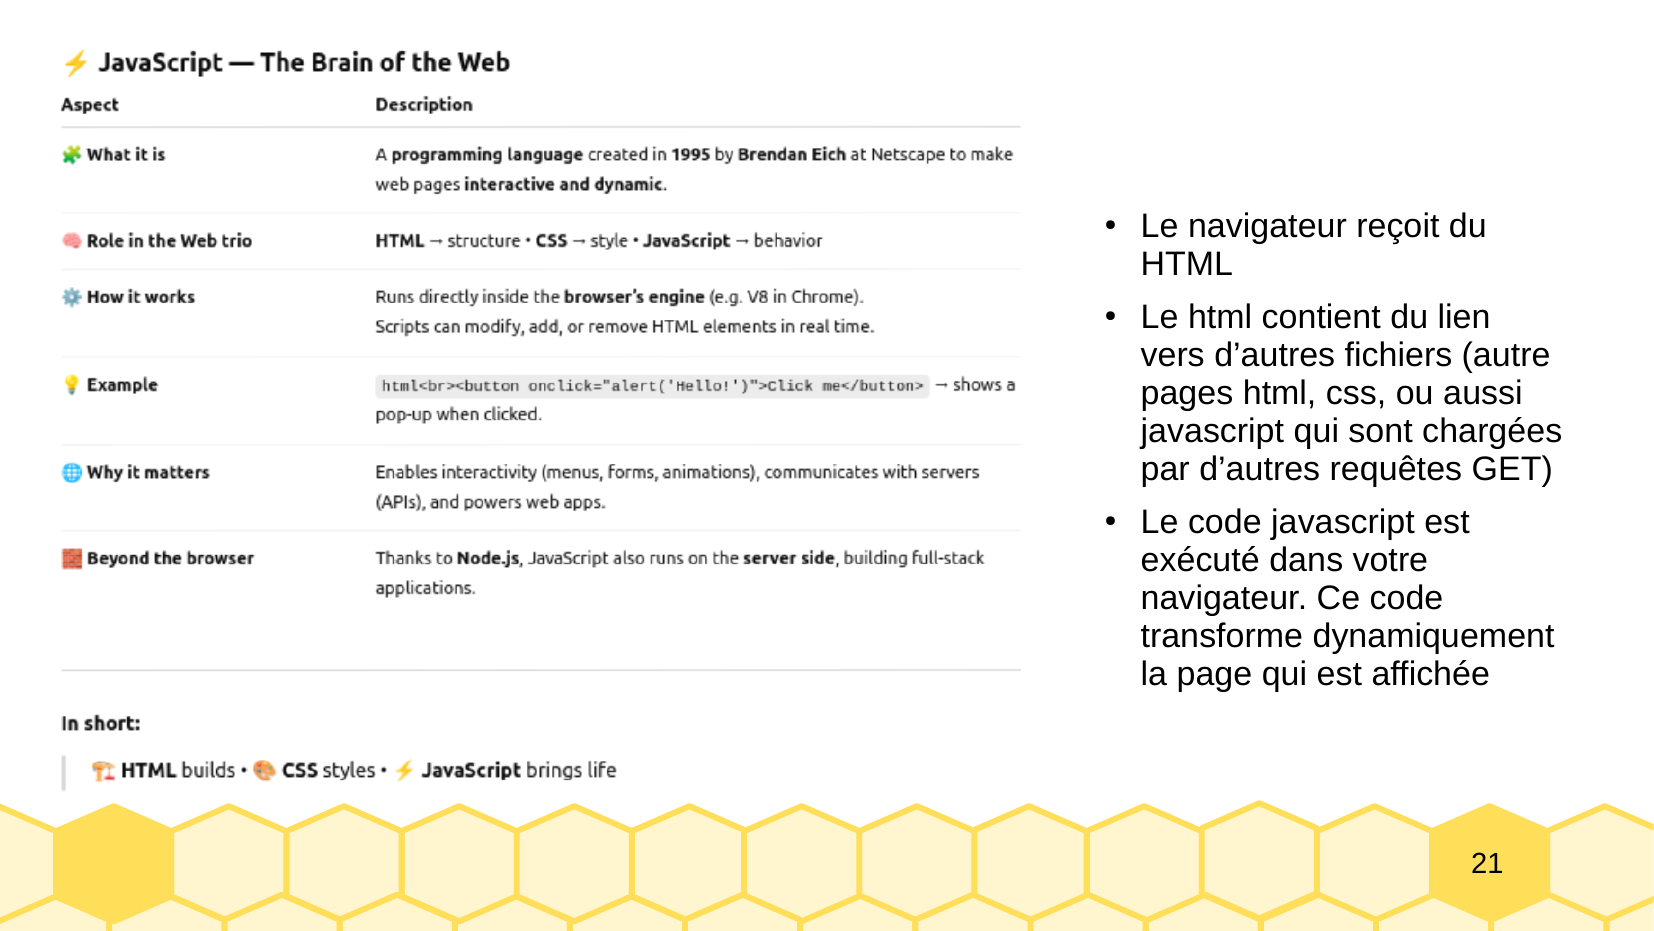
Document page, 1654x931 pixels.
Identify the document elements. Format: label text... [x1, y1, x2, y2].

picture [29, 14, 1061, 798]
list Le navigateur reçoit du HTML Le html contient du lien vers d’autres fichiers (autre pages html, css, ou aussi javascript qui sont chargées par d’autres requêtes GET) Le code javascript est exécuté dans votre navigateur. Ce code transforme dynamiquement la page qui est affichée [1092, 206, 1565, 747]
